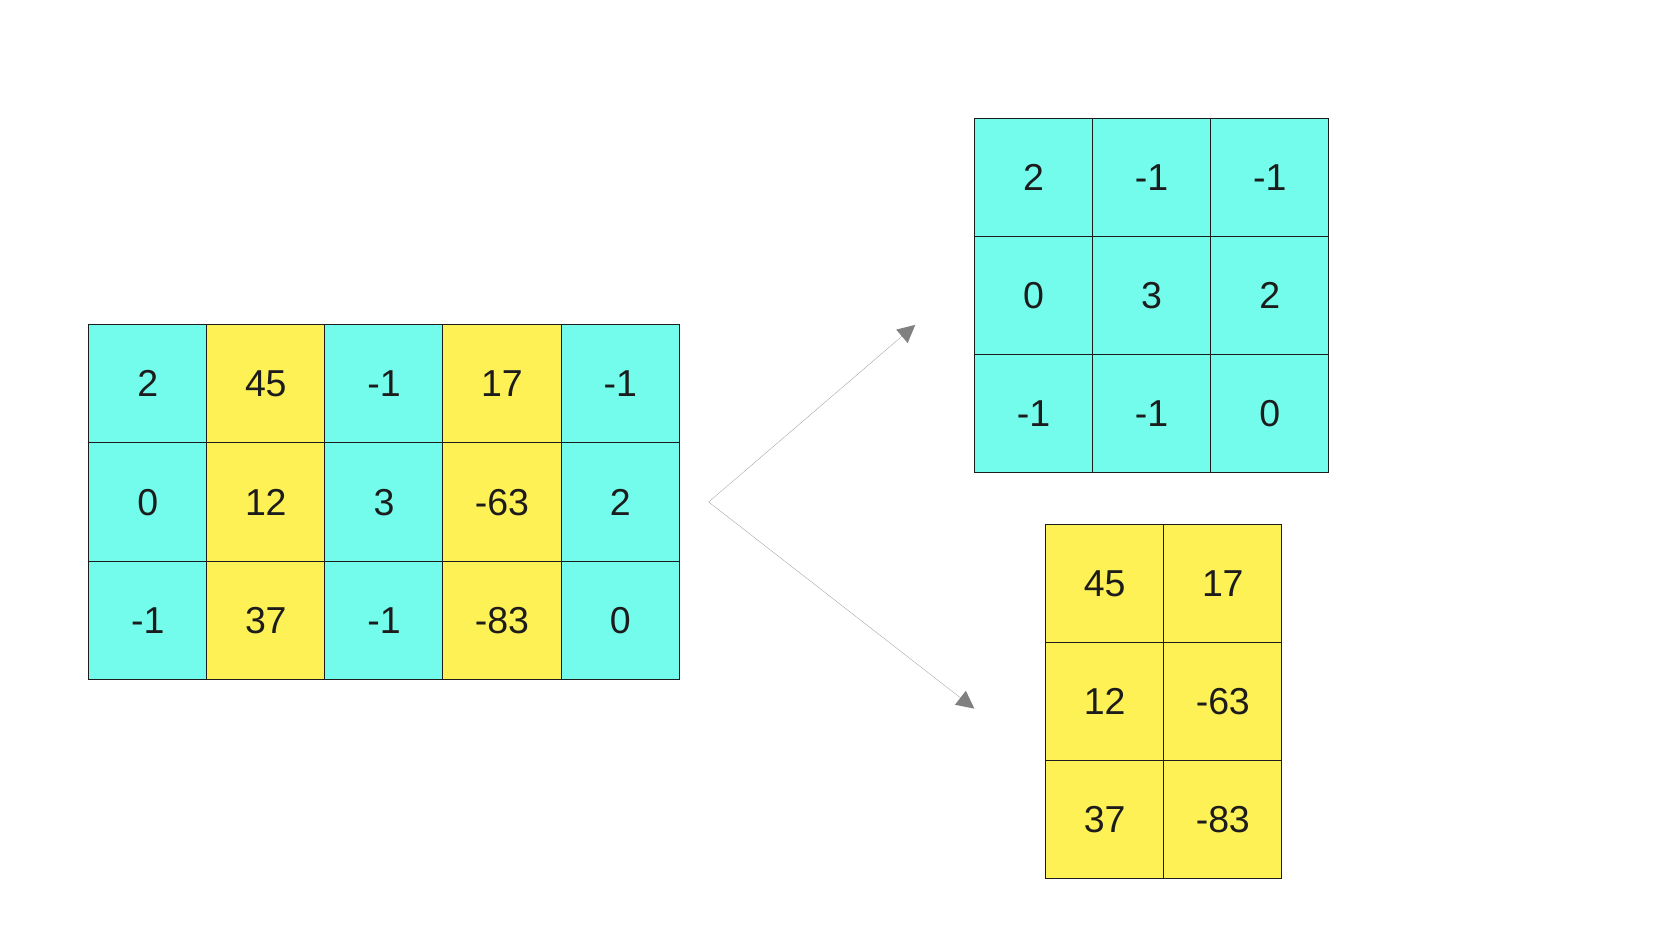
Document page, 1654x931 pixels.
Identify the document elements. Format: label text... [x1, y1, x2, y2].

text_box -1 [1092, 118, 1210, 236]
text_box 12 [1045, 642, 1163, 760]
text_box -1 [974, 354, 1092, 473]
text_box 3 [324, 442, 442, 561]
text_box 2 [1210, 236, 1329, 354]
text_box -83 [1163, 761, 1282, 879]
text_box 37 [1045, 760, 1163, 879]
text_box 3 [1092, 236, 1210, 354]
text_box 45 [207, 324, 324, 442]
text_box -1 [324, 561, 442, 680]
text_box 2 [561, 442, 680, 561]
text_box -1 [1210, 118, 1329, 236]
text_box 2 [974, 118, 1092, 236]
text_box -1 [88, 561, 207, 680]
text_box -1 [324, 324, 442, 442]
text_box -1 [561, 324, 680, 442]
text_box -1 [1092, 354, 1210, 473]
text_box -63 [442, 442, 561, 562]
text_box 12 [207, 442, 324, 561]
text_box 45 [1045, 524, 1163, 642]
text_box 0 [1210, 354, 1329, 473]
text_box 0 [561, 561, 680, 680]
text_box -63 [1163, 642, 1282, 761]
text_box 17 [1163, 524, 1282, 642]
text_box 0 [88, 442, 207, 561]
text_box 37 [207, 561, 324, 680]
text_box 17 [442, 324, 561, 442]
text_box -83 [442, 562, 561, 680]
text_box 0 [974, 236, 1092, 354]
text_box 2 [88, 324, 207, 442]
